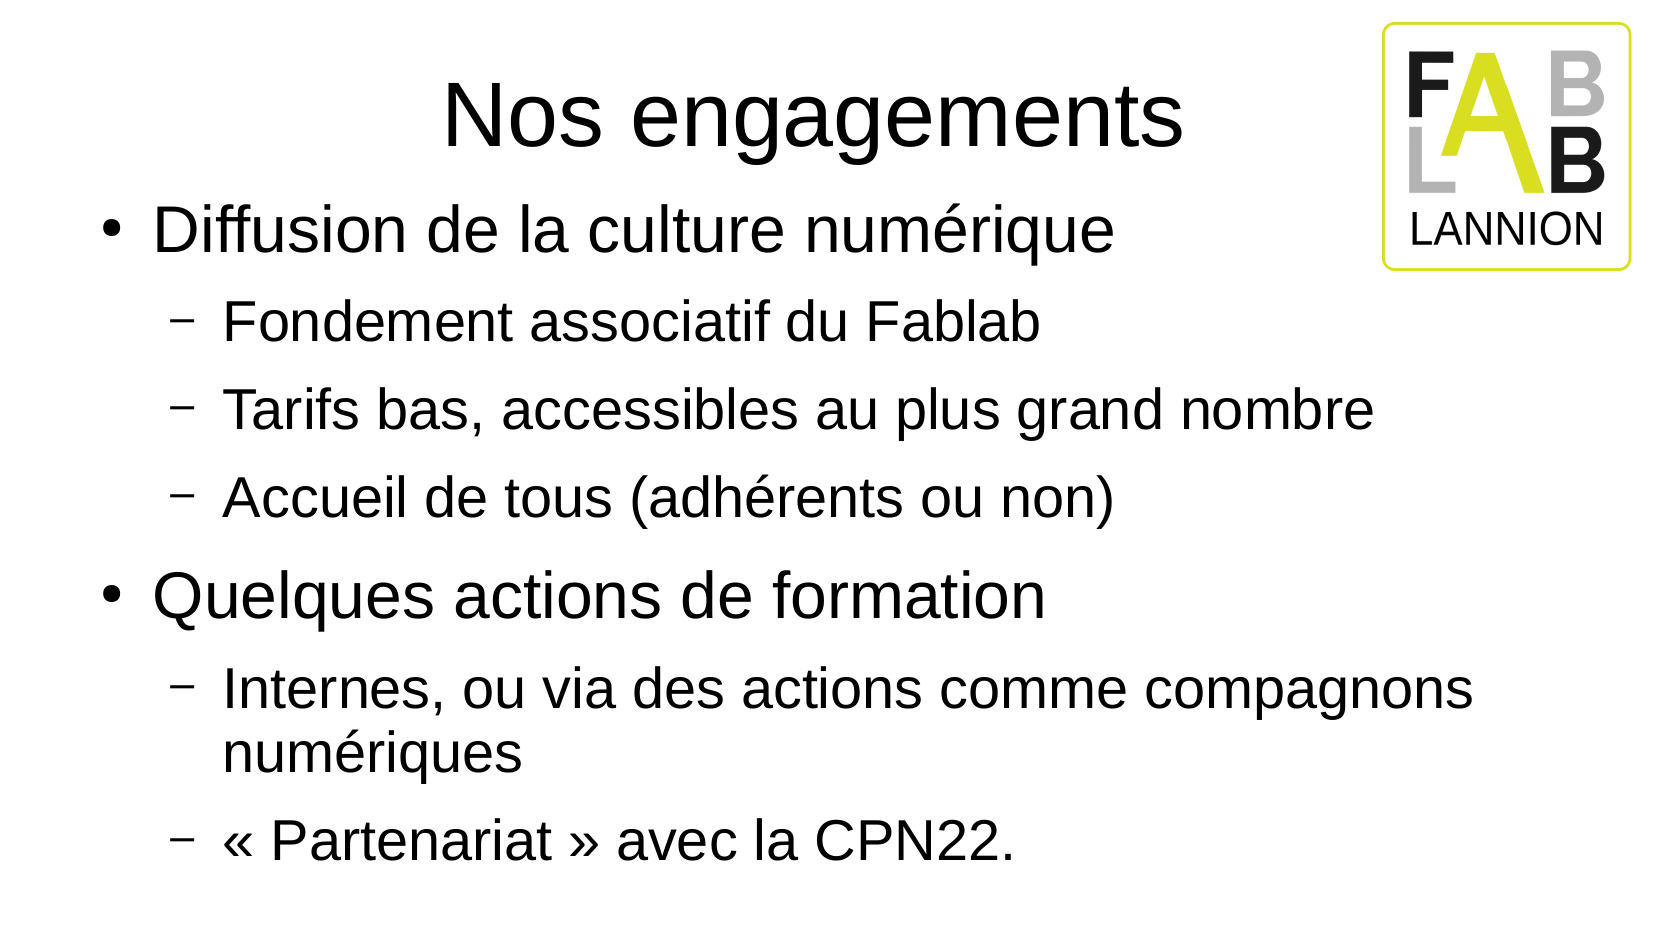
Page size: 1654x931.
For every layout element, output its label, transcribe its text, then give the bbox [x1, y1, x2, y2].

title Nos engagements [82, 37, 1381, 192]
list Diffusion de la culture numérique Fondement associatif du Fablab Tarifs bas, accessibles au plus grand nombre Accueil de tous (adhérents ou non) Quelques actions de formation Internes, ou via des actions comme compagnons numériques « Partenariat » avec la CPN22. [82, 192, 1571, 875]
picture [1381, 21, 1632, 272]
